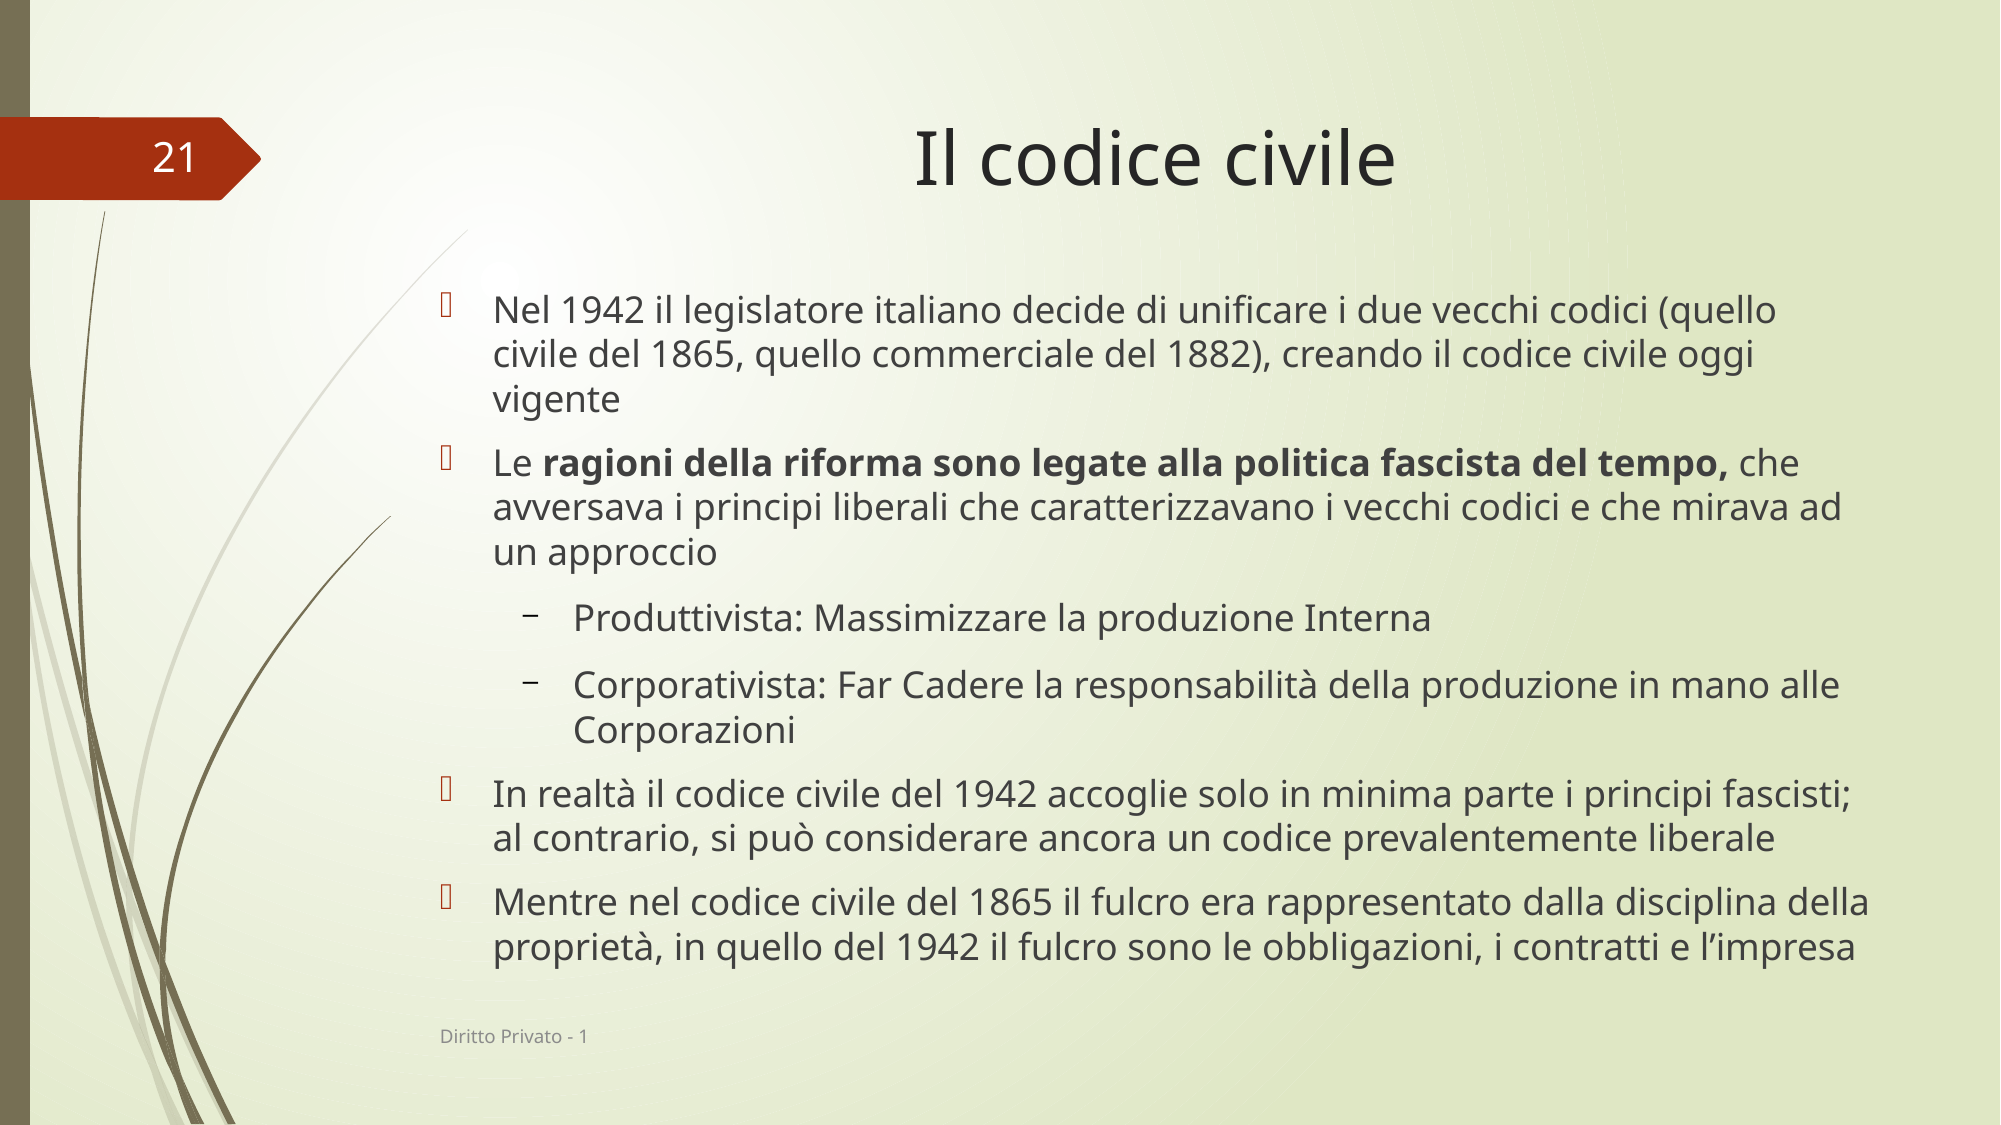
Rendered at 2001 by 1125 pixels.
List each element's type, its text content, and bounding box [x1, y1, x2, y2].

slide_number <numero> [87, 129, 216, 190]
footer Diritto Privato - 1 [424, 1006, 1675, 1067]
list Nel 1942 il legislatore italiano decide di unificare i due vecchi codici (quello civile del 1865, quello commerciale del 1882), creando il codice civile oggi vigente Le ragioni della riforma sono legate alla politica fascista del tempo, che avversava i principi liberali che caratterizzavano i vecchi codici e che mirava ad un approccio Produttivista: Massimizzare la produzione Interna Corporativista: Far Cadere la responsabilità della produzione in mano alle Corporazioni In realtà il codice civile del 1942 accoglie solo in minima parte i principi fascisti; al contrario, si può considerare ancora un codice prevalentemente liberale Mentre nel codice civile del 1865 il fulcro era rappresentato dalla disciplina della proprietà, in quello del 1942 il fulcro sono le obbligazioni, i contratti e l’impresa [424, 278, 1888, 981]
title Il codice civile [425, 102, 1888, 278]
